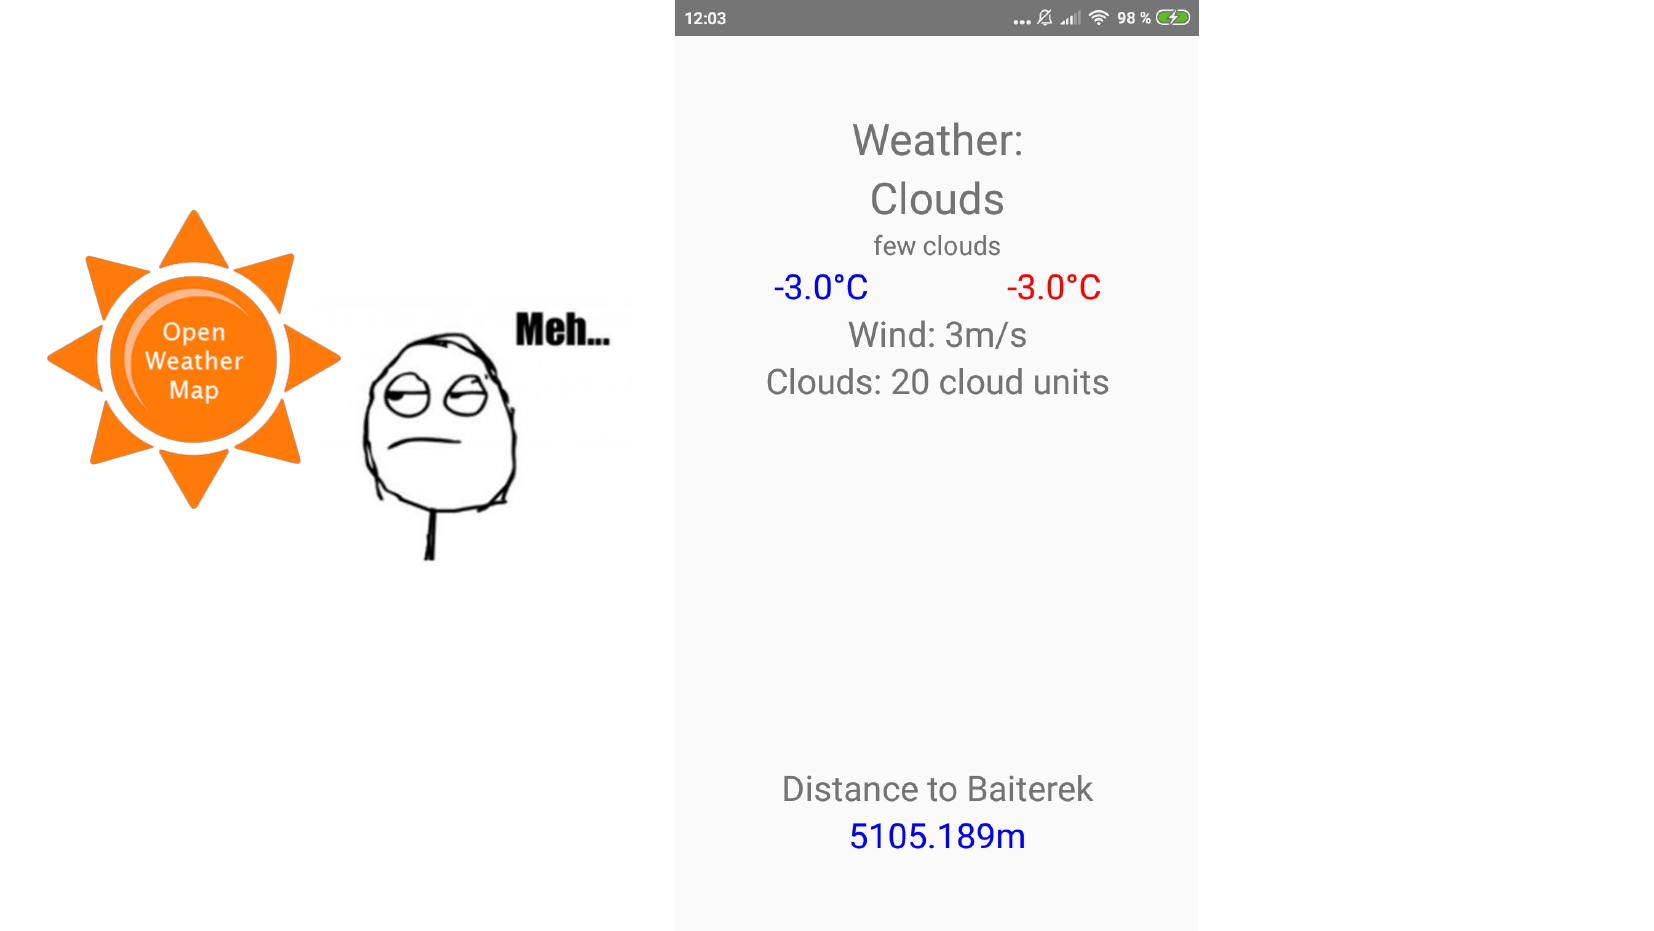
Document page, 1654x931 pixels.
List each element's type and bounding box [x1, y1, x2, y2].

picture [45, 209, 633, 567]
picture [675, 0, 1199, 931]
